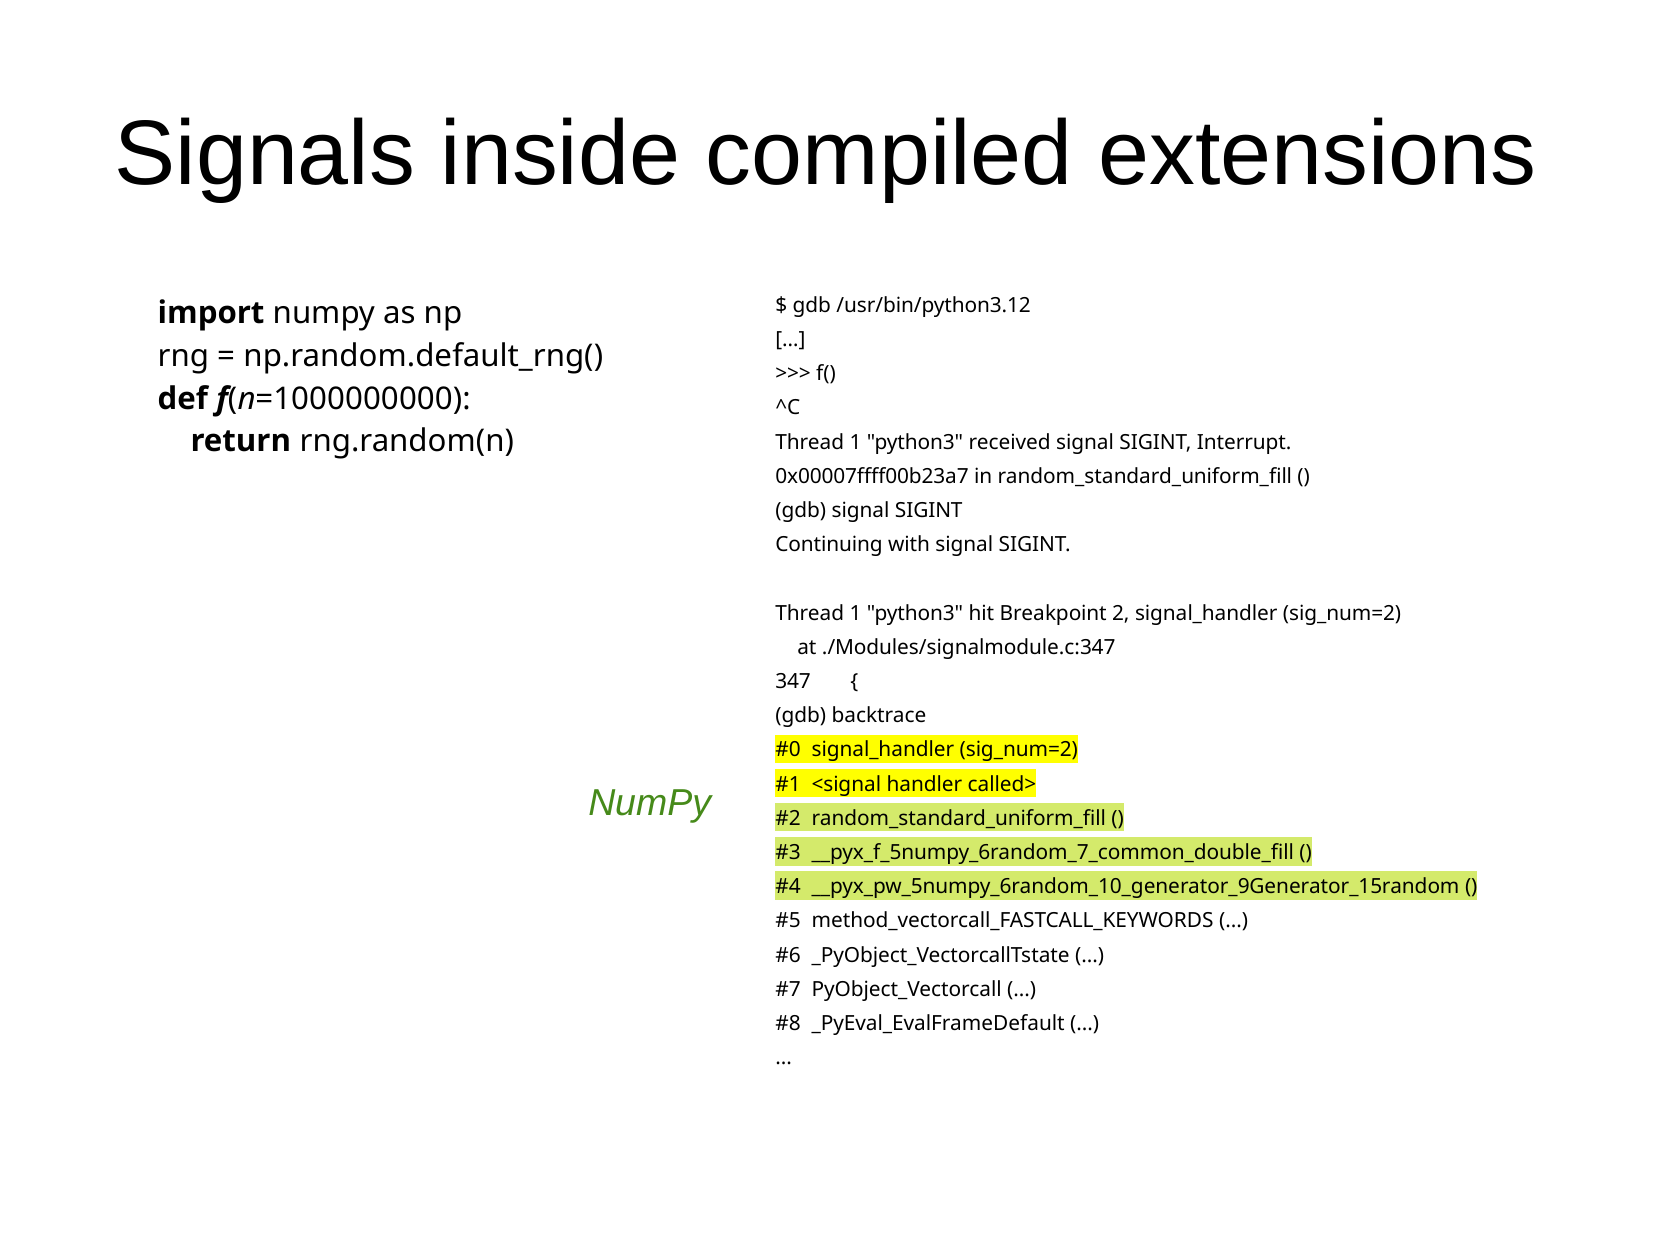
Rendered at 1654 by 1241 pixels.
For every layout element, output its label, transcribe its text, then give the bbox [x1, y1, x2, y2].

title Signals inside compiled extensions [82, 49, 1571, 257]
list $ gdb /usr/bin/python3.12 […] >>> f() ^C Thread 1 "python3" received signal SIGINT, Interrupt. 0x00007ffff00b23a7 in random_standard_uniform_fill () (gdb) signal SIGINT Continuing with signal SIGINT. Thread 1 "python3" hit Breakpoint 2, signal_handler (sig_num=2) at ./Modules/signalmodule.c:347 347 { (gdb) backtrace #0 signal_handler (sig_num=2) #1 <signal handler called> #2 random_standard_uniform_fill () #3 __pyx_f_5numpy_6random_7_common_double_fill () #4 __pyx_pw_5numpy_6random_10_generator_9Generator_15random () #5 method_vectorcall_FASTCALL_KEYWORDS (...) #6 _PyObject_VectorcallTstate (...) #7 PyObject_Vectorcall (...) #8 _PyEval_EvalFrameDefault (...) ... [775, 290, 1633, 1201]
text_box NumPy [314, 774, 726, 833]
list import numpy as np rng = np.random.default_rng() def f(n=1000000000): return rng.random(n) [82, 290, 775, 1201]
